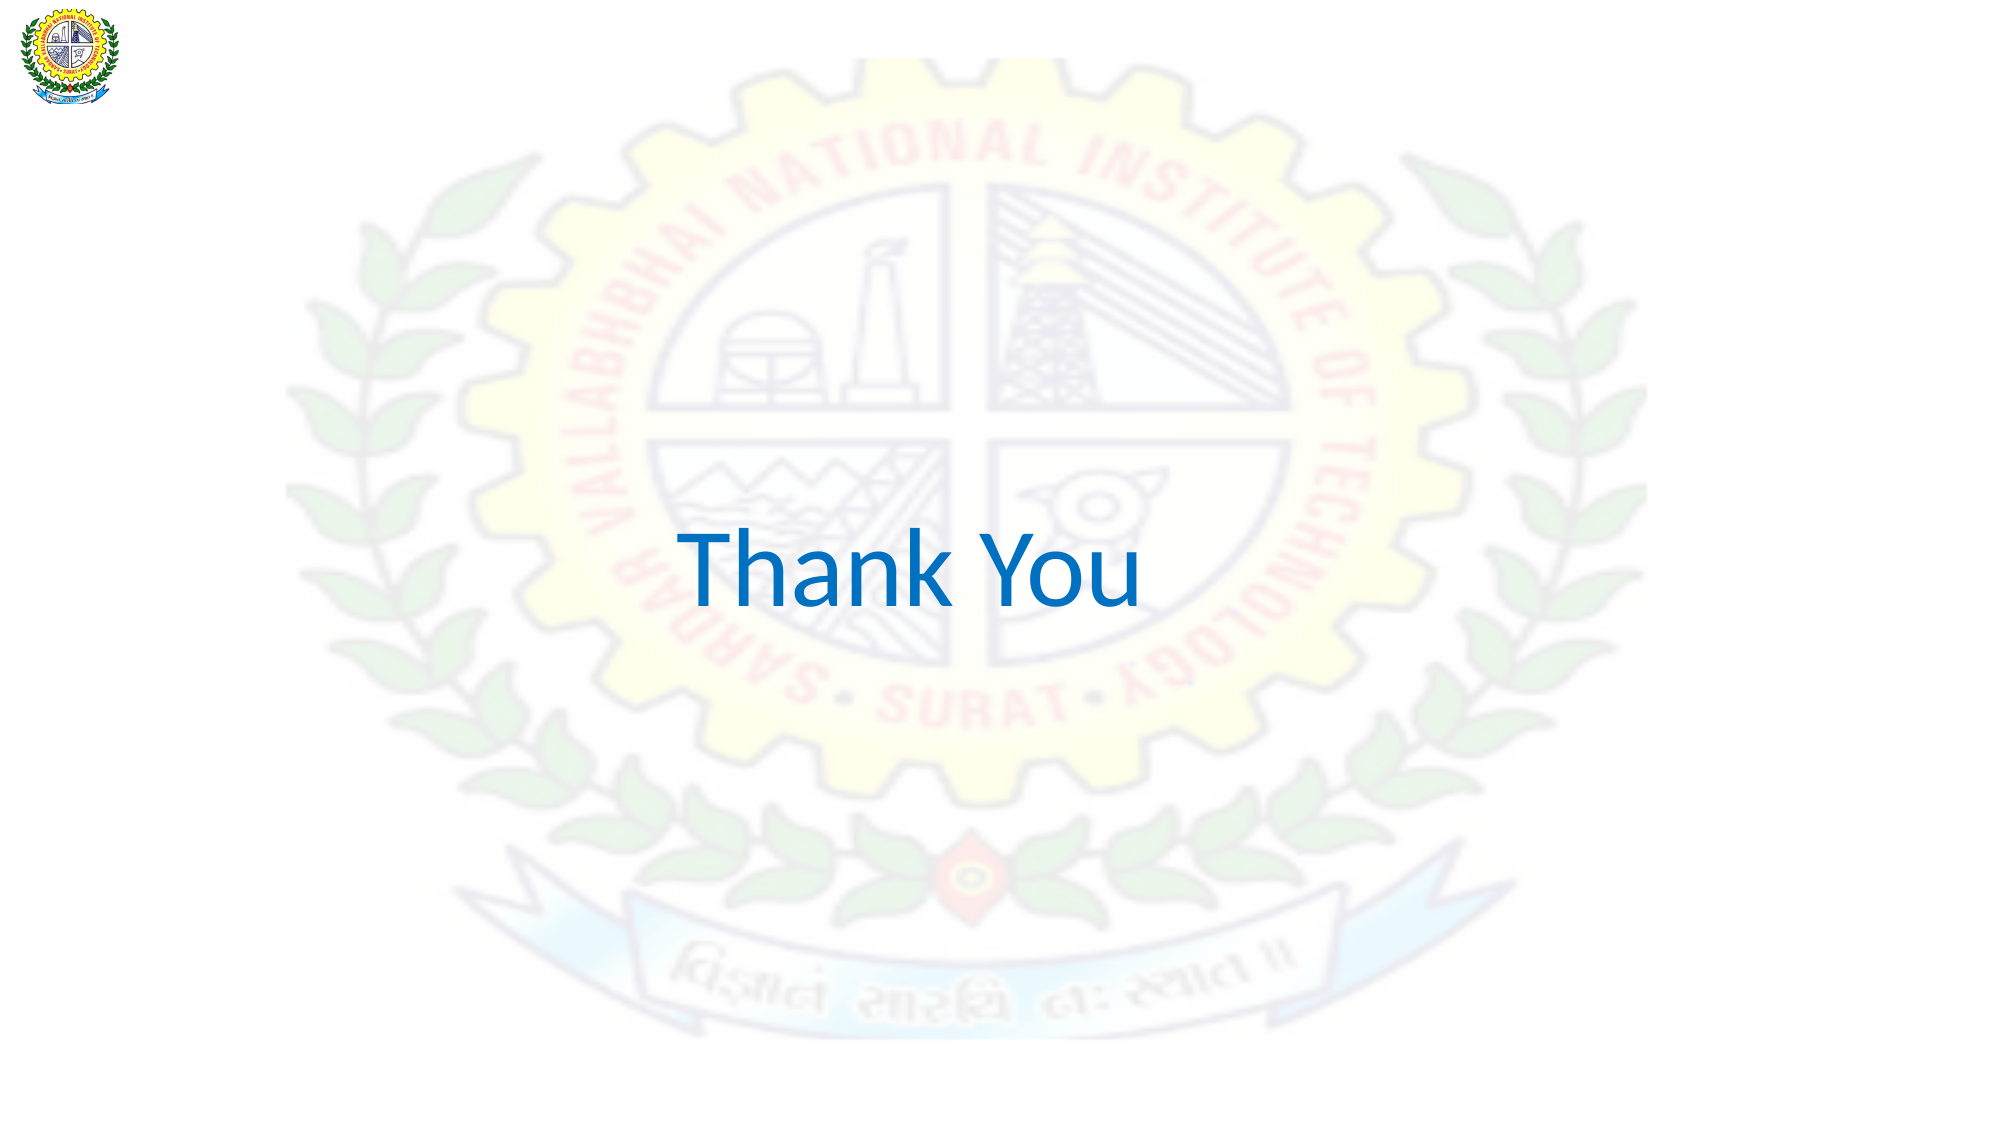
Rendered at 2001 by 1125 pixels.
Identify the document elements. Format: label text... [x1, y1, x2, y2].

text_box Thank You [661, 486, 1937, 639]
